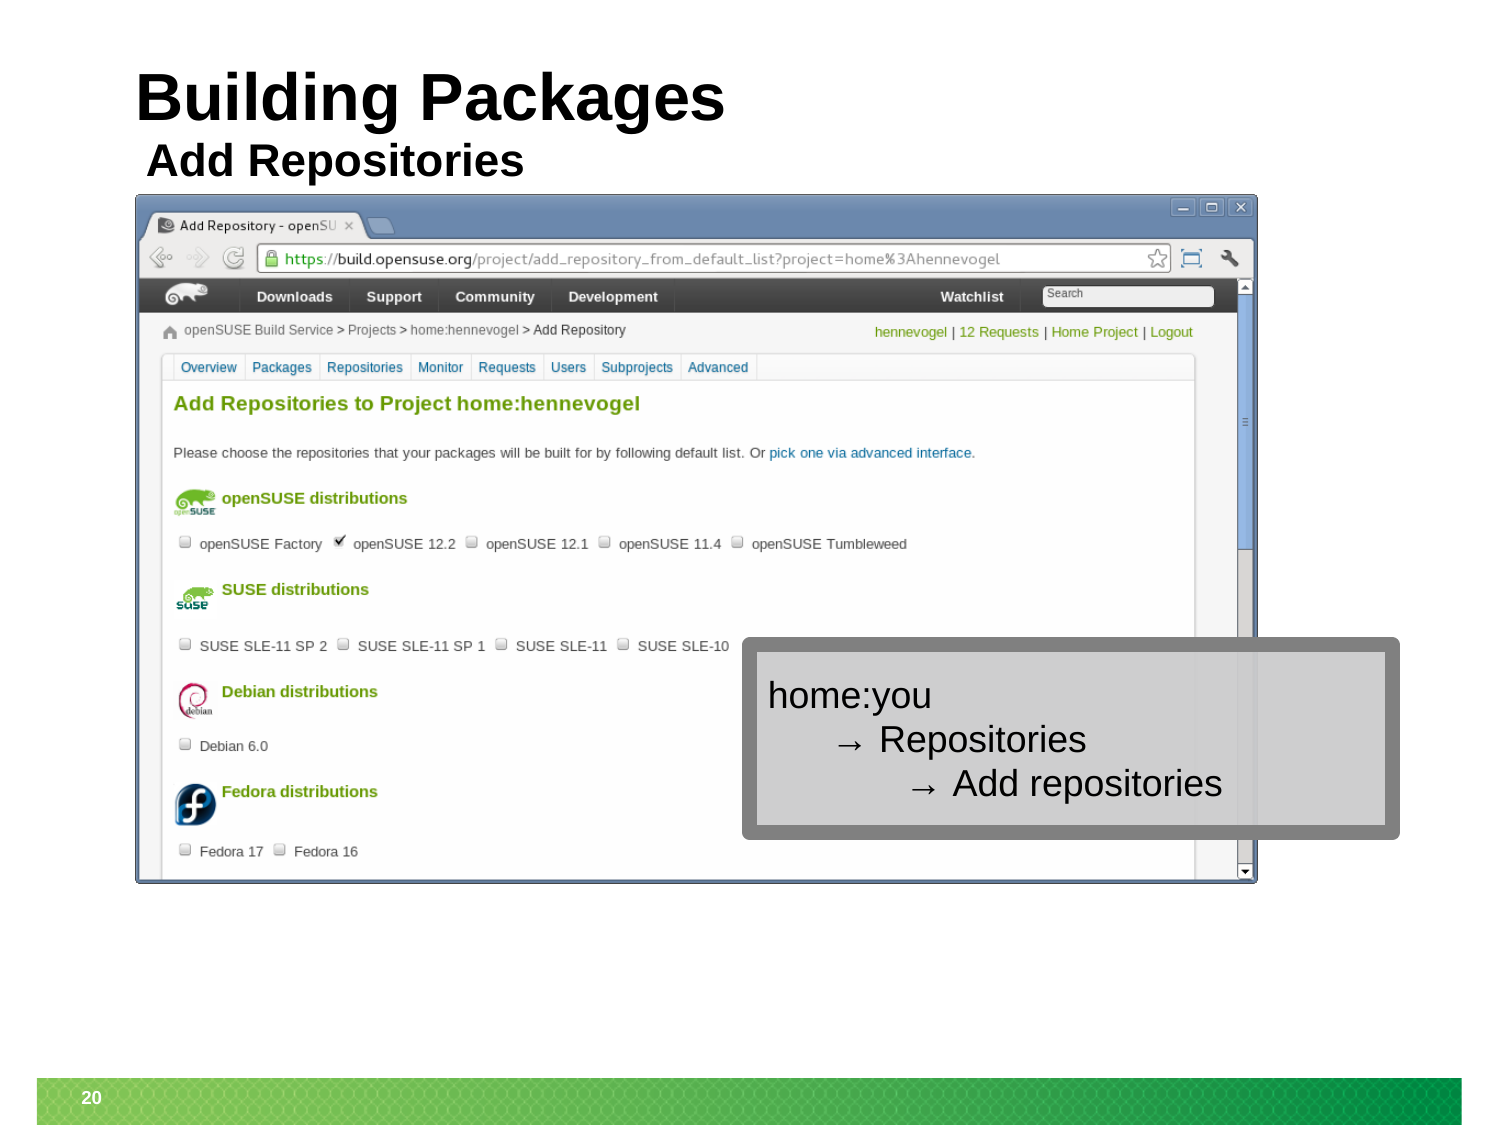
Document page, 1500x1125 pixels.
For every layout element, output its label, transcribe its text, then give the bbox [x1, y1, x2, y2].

picture [36, 1078, 1462, 1125]
picture [135, 194, 1258, 885]
title Building Packages Add Repositories [135, 41, 1372, 204]
text_box home:you → Repositories → Add repositories [749, 644, 1393, 833]
